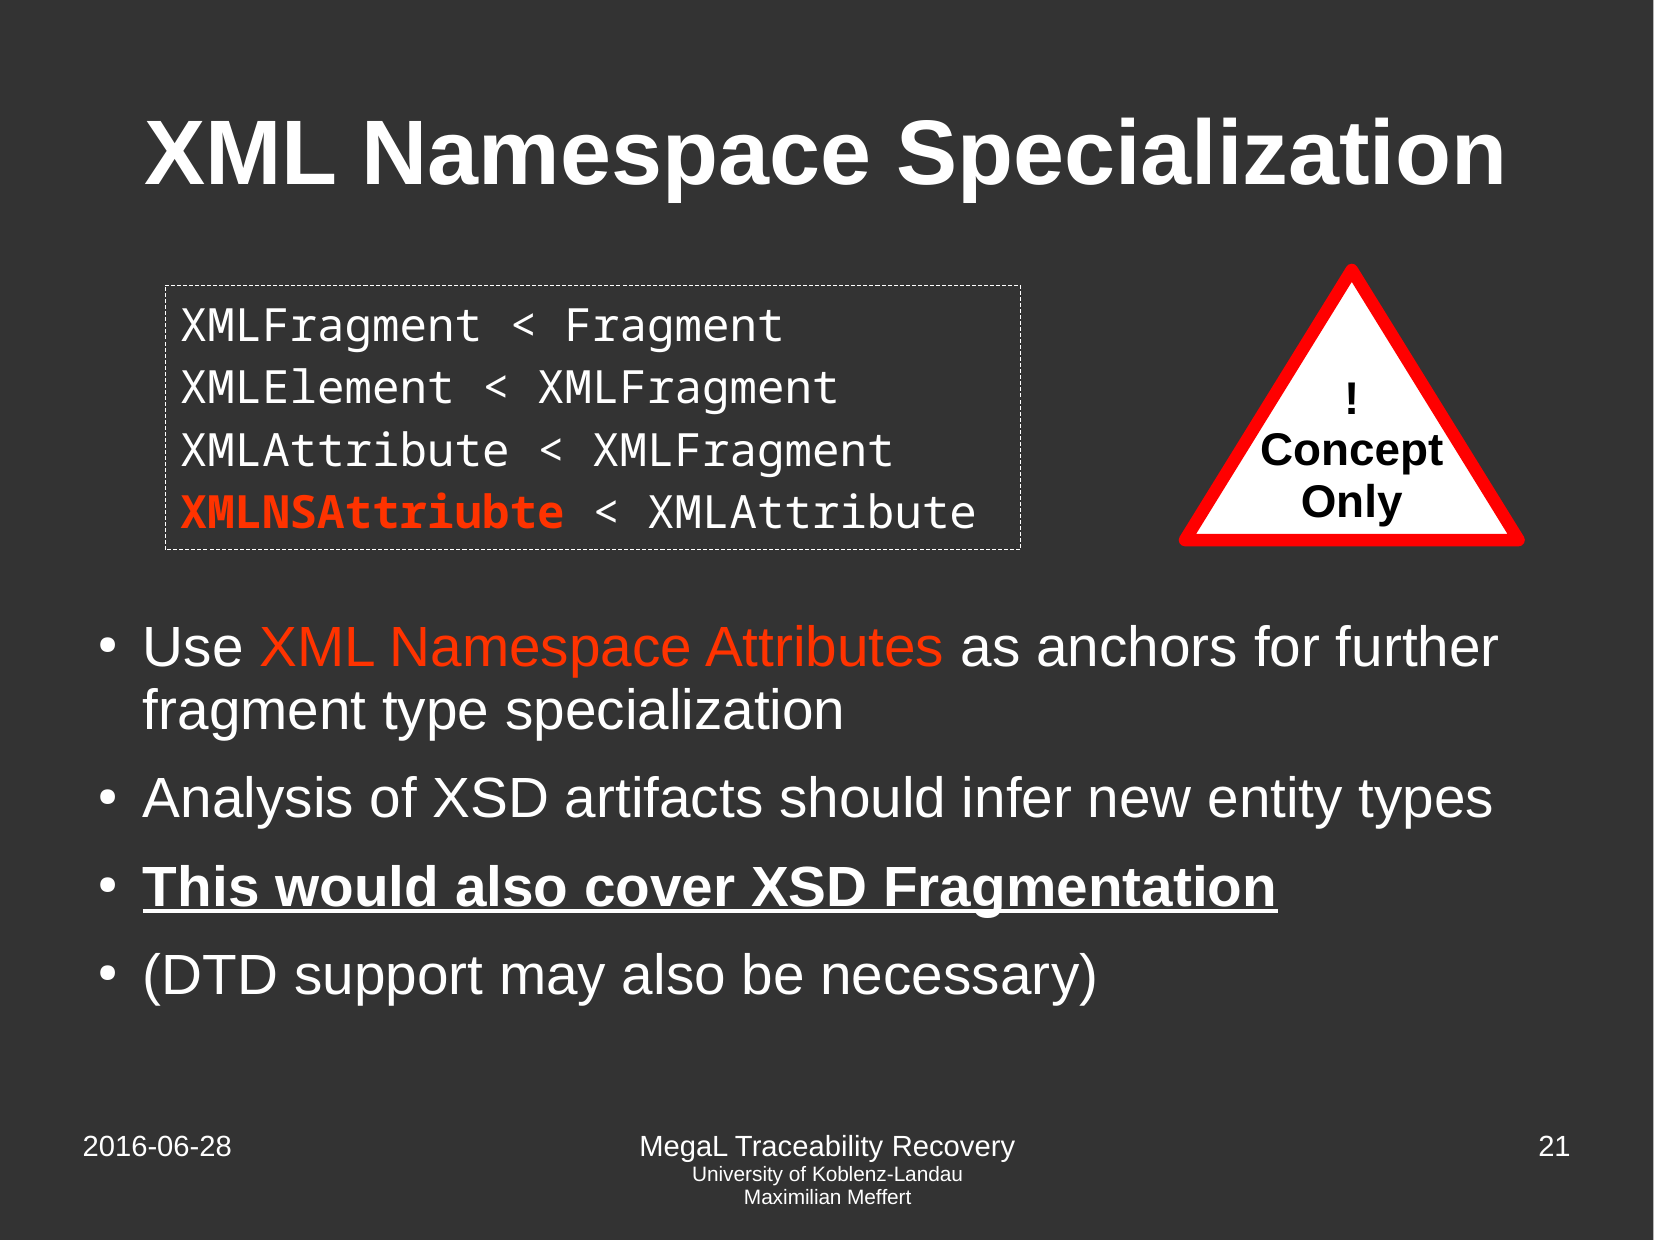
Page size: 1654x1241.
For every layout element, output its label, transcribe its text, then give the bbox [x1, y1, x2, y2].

text_box XMLFragment < Fragment XMLElement < XMLFragment XMLAttribute < XMLFragment XMLNSAttriubte < XMLAttribute [165, 285, 1021, 511]
title XML Namespace Specialization [82, 49, 1571, 257]
list Use XML Namespace Attributes as anchors for further fragment type specialization Analysis of XSD artifacts should infer new entity types This would also cover XSD Fragmentation (DTD support may also be necessary) [82, 615, 1571, 1010]
text_box ! Concept Only [1185, 270, 1519, 541]
